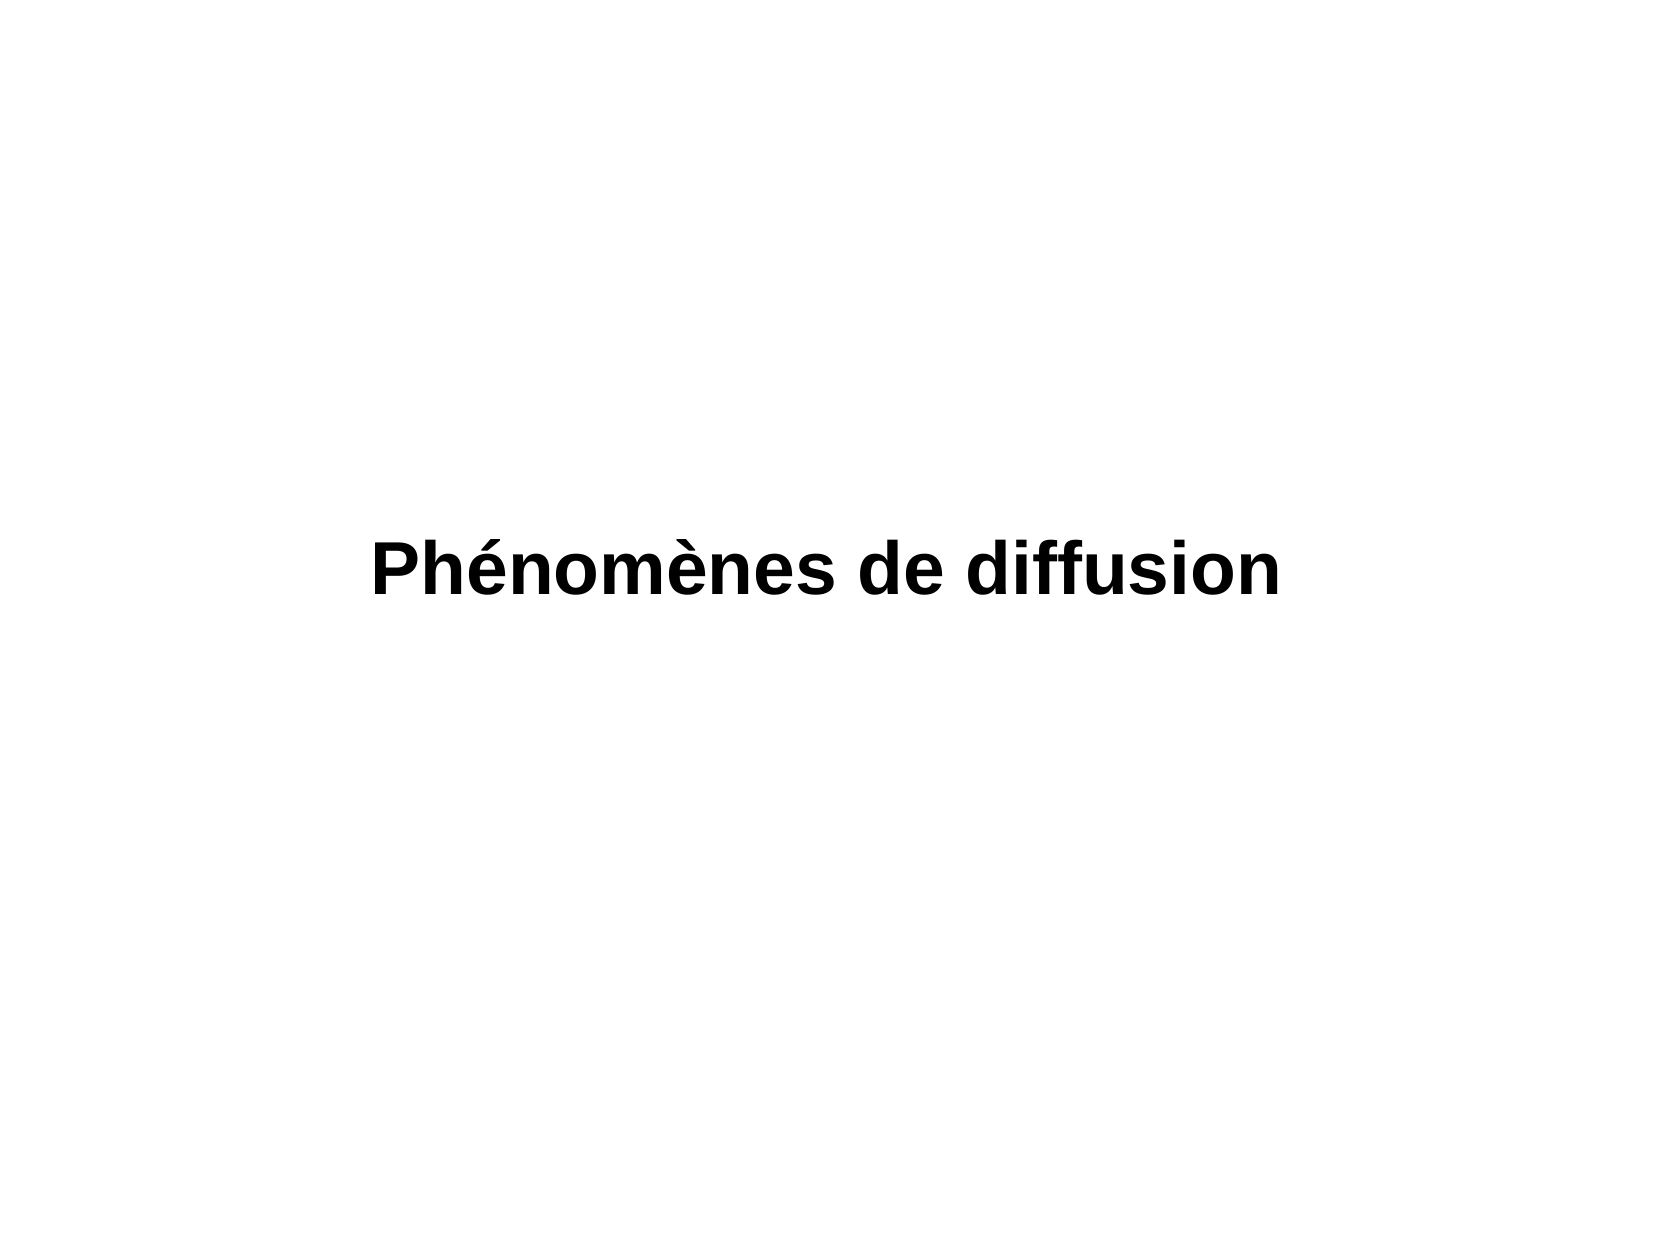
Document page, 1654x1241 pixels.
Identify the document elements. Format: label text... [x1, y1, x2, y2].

text_box Phénomènes de diffusion [0, 519, 1654, 619]
